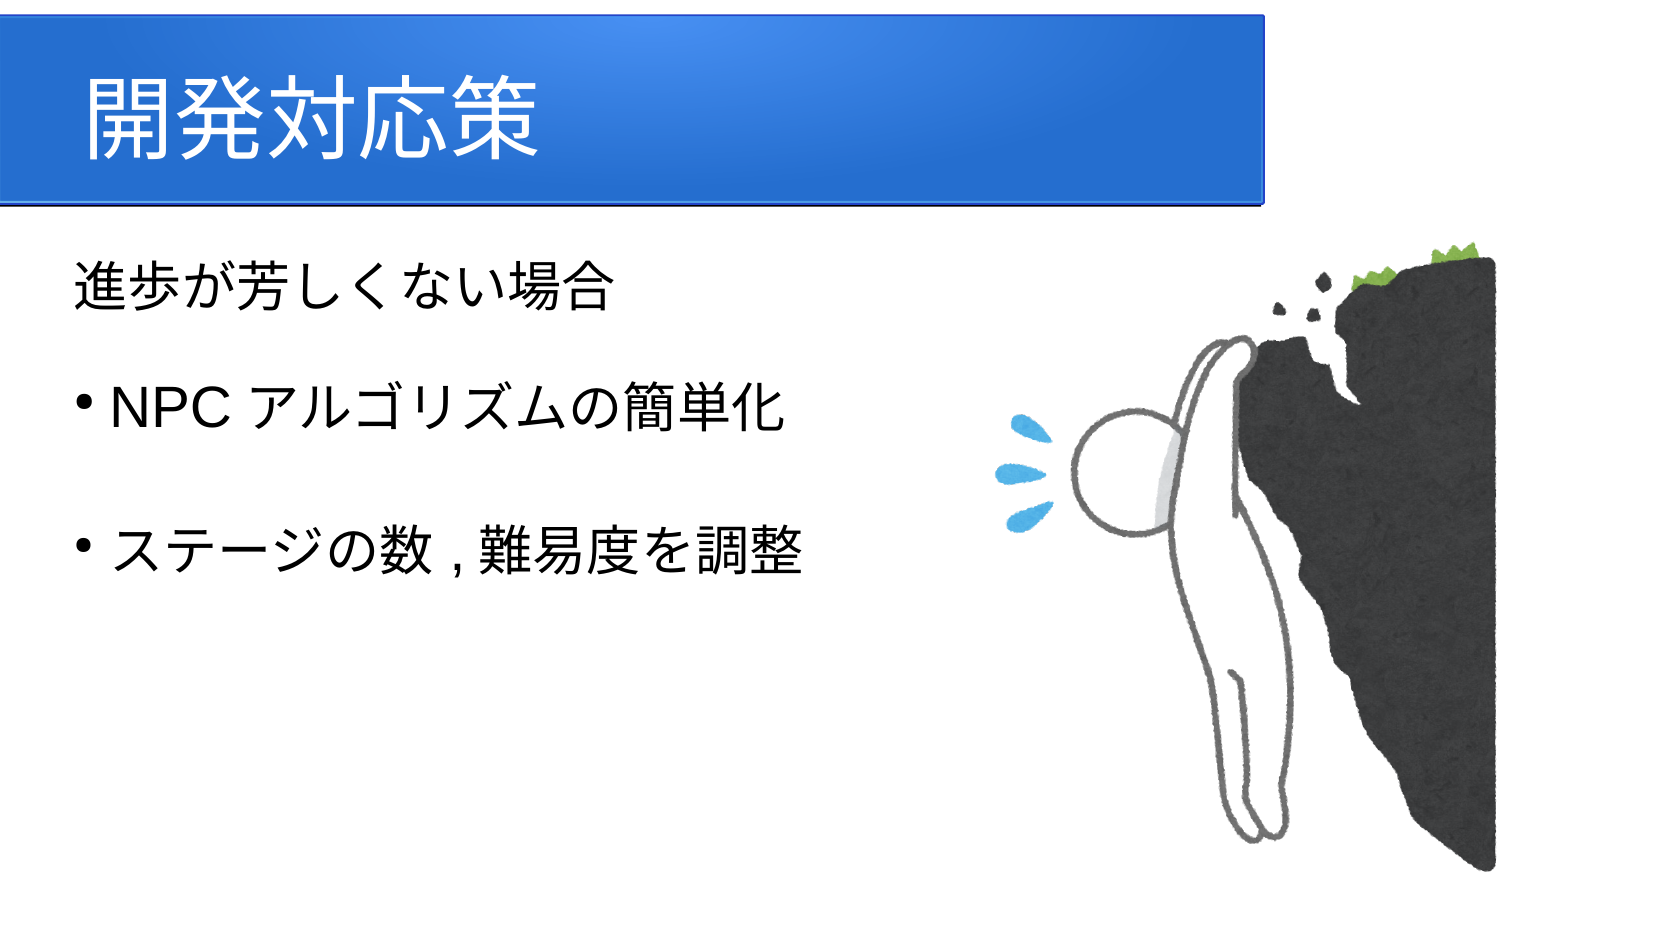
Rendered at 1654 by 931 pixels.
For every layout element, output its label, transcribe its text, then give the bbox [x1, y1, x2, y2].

picture [944, 228, 1576, 893]
text_box 進歩が芳しくない場合 NPCアルゴリズムの簡単化 ステージの数,難易度を調整 [59, 236, 944, 806]
title 開発対応策 [82, 35, 1235, 189]
